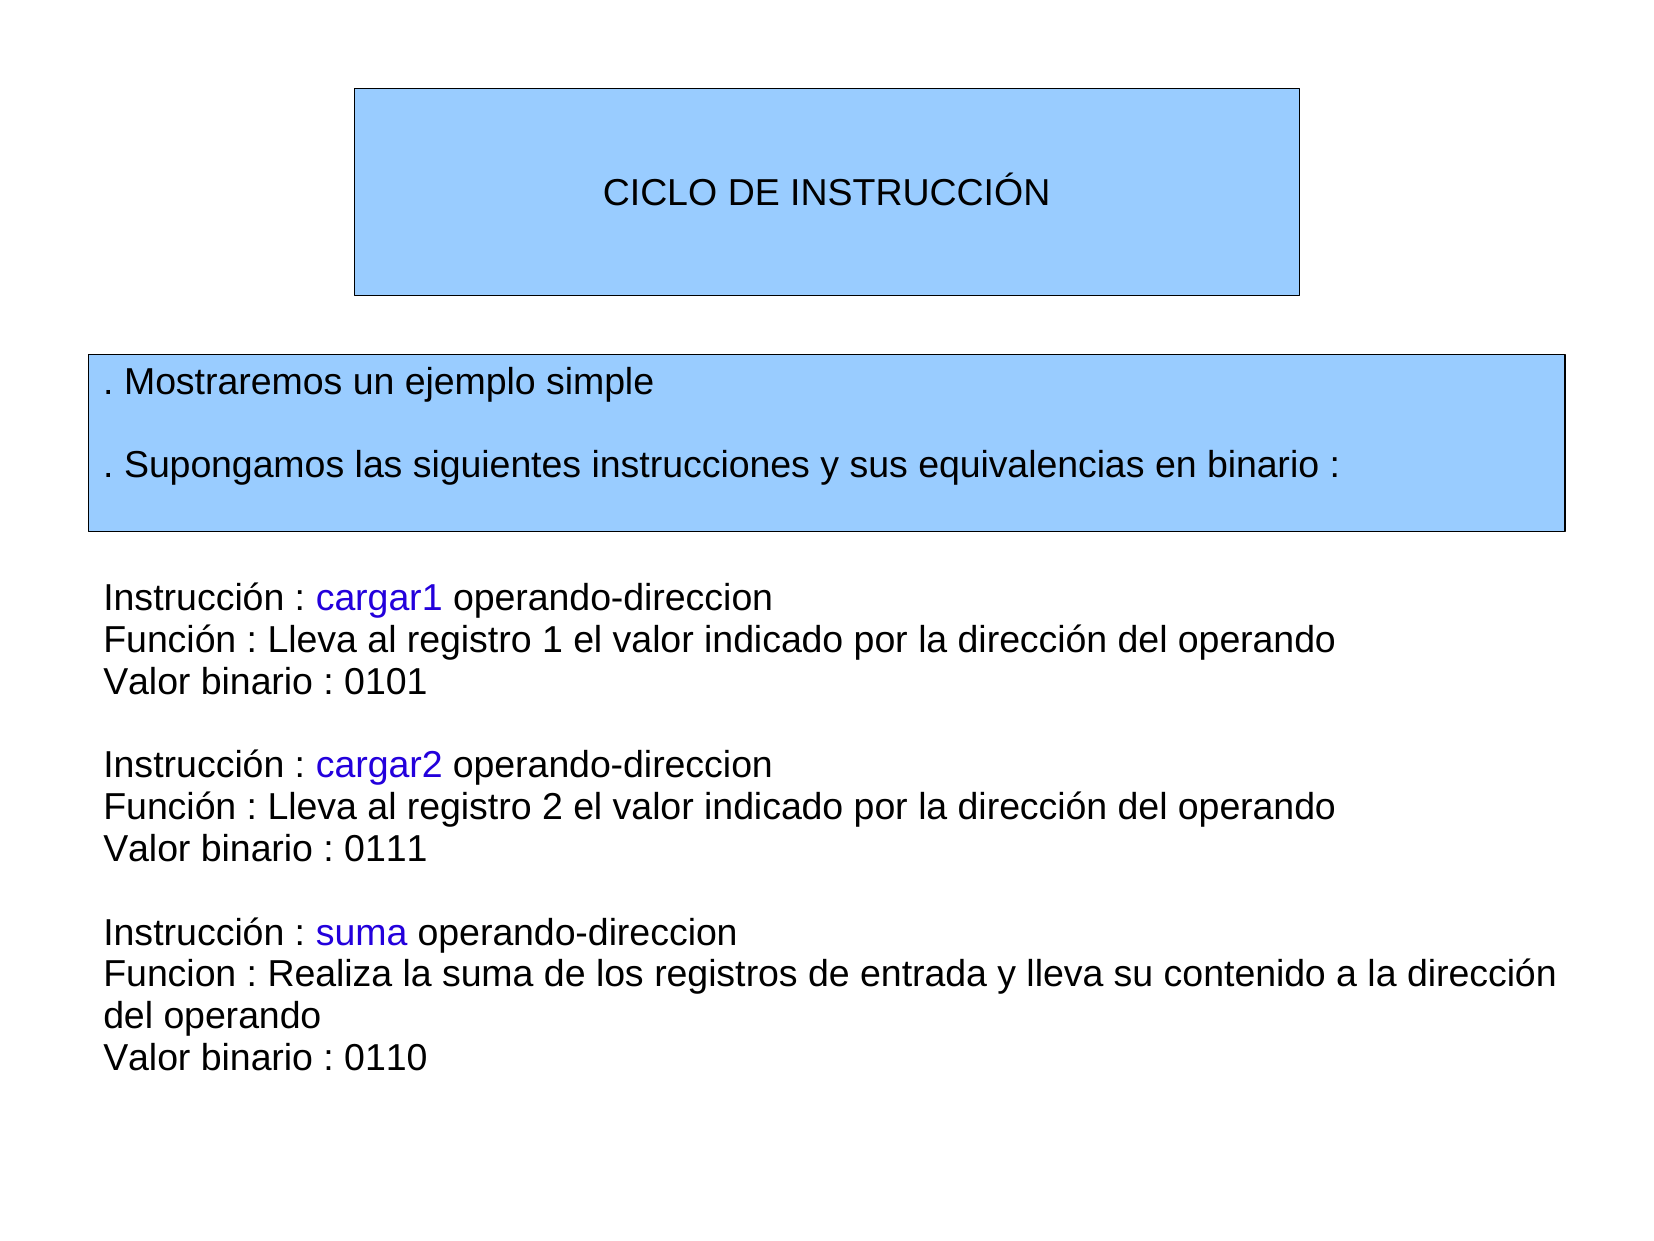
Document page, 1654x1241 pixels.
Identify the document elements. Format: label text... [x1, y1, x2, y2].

text_box CICLO DE INSTRUCCIÓN [354, 88, 1300, 296]
text_box . Mostraremos un ejemplo simple . Supongamos las siguientes instrucciones y sus equivalencias en binario : [88, 354, 1565, 532]
text_box Instrucción : cargar1 operando-direccion Función : Lleva al registro 1 el valor indicado por la dirección del operando Valor binario : 0101 Instrucción : cargar2 operando-direccion Función : Lleva al registro 2 el valor indicado por la dirección del operando Valor binario : 0111 Instrucción : suma operando-direccion Funcion : Realiza la suma de los registros de entrada y lleva su contenido a la dirección del operando Valor binario : 0110 [88, 560, 1507, 1093]
